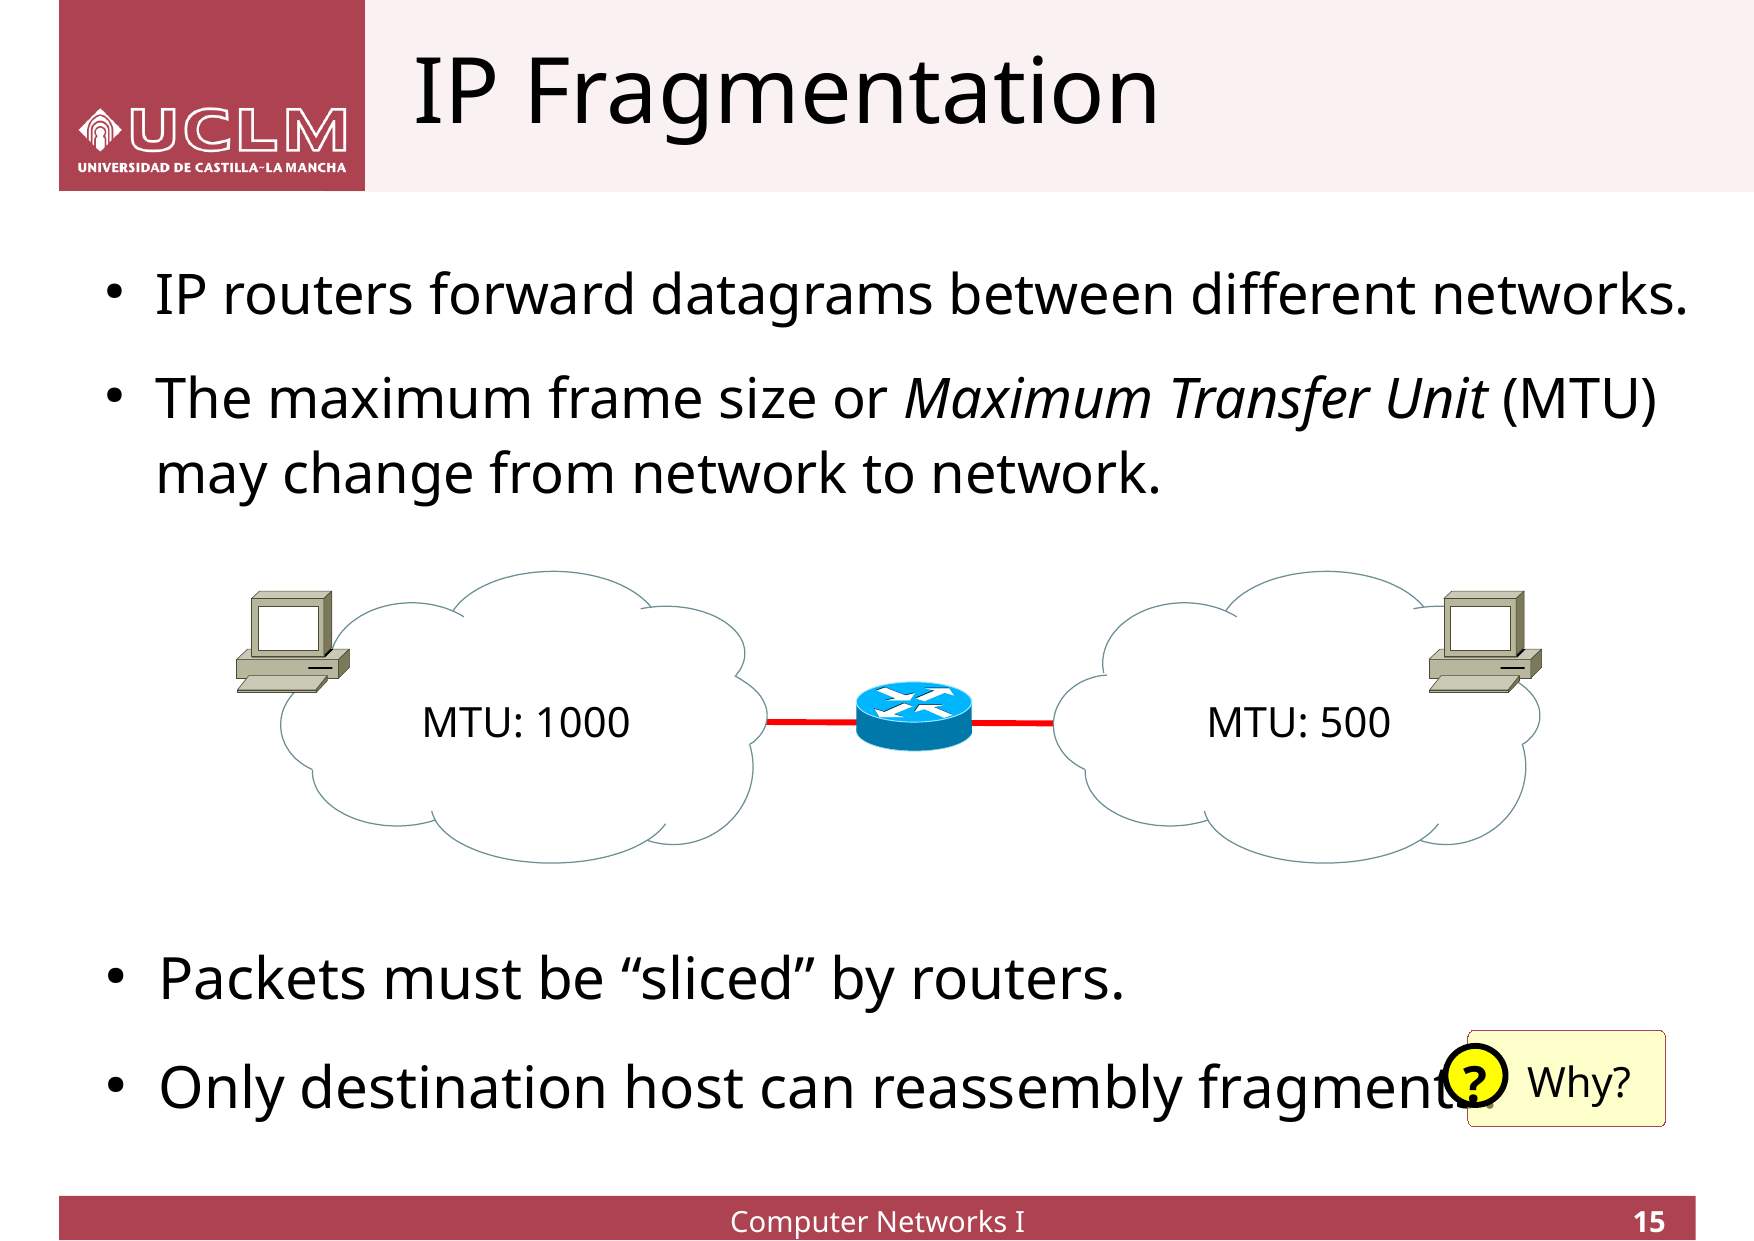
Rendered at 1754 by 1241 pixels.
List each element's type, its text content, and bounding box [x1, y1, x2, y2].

text_box [280, 571, 768, 864]
list IP routers forward datagrams between different networks. The maximum frame size or Maximum Transfer Unit (MTU) may change from network to network. [87, 254, 1698, 591]
text_box ? [1461, 1044, 1490, 1118]
text_box [1490, 1049, 1506, 1102]
picture [1428, 590, 1543, 694]
list Packets must be “sliced” by routers. Only destination host can reassembly fragments. [87, 937, 1667, 1145]
picture [236, 590, 351, 694]
title IP Fragmentation [413, 0, 1667, 198]
text_box [1053, 571, 1540, 864]
text_box Why? [1467, 1030, 1666, 1127]
text_box MTU: 1000 [368, 641, 684, 796]
text_box [1445, 1049, 1461, 1102]
text_box MTU: 500 [1141, 641, 1457, 796]
picture [59, 0, 365, 191]
text_box [856, 681, 973, 752]
